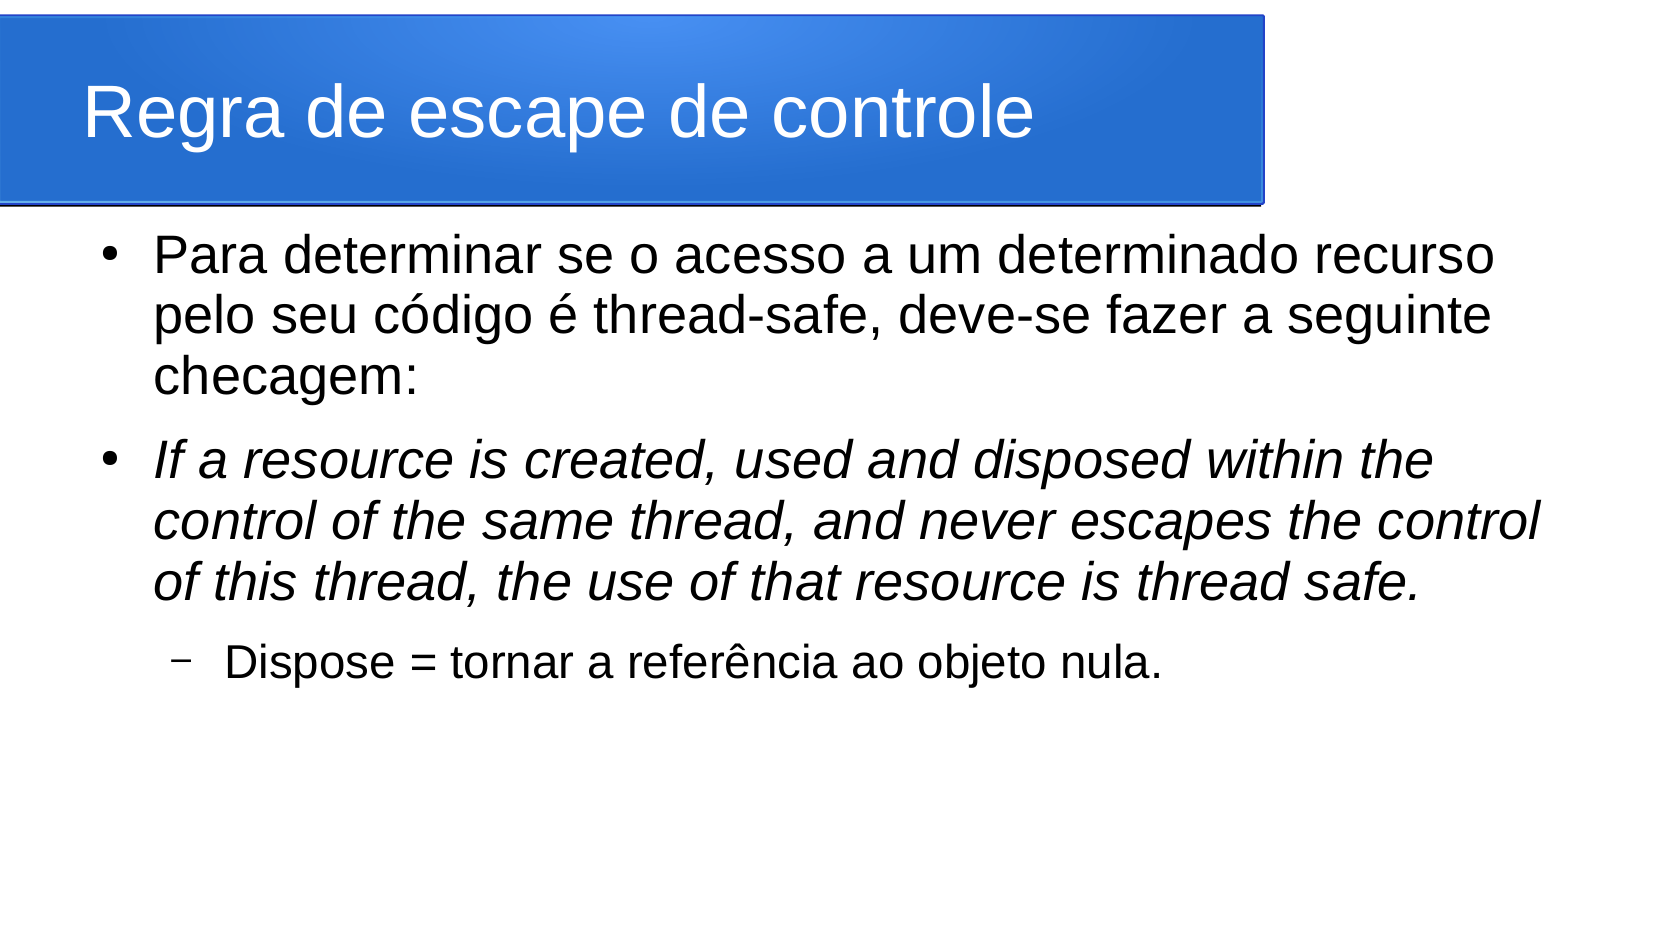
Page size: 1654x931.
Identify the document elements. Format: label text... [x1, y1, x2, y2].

list Para determinar se o acesso a um determinado recurso pelo seu código é thread-safe, deve-se fazer a seguinte checagem: If a resource is created, used and disposed within the control of the same thread, and never escapes the control of this thread, the use of that resource is thread safe. Dispose = tornar a referência ao objeto nula. [82, 224, 1571, 764]
title Regra de escape de controle [82, 35, 1235, 189]
